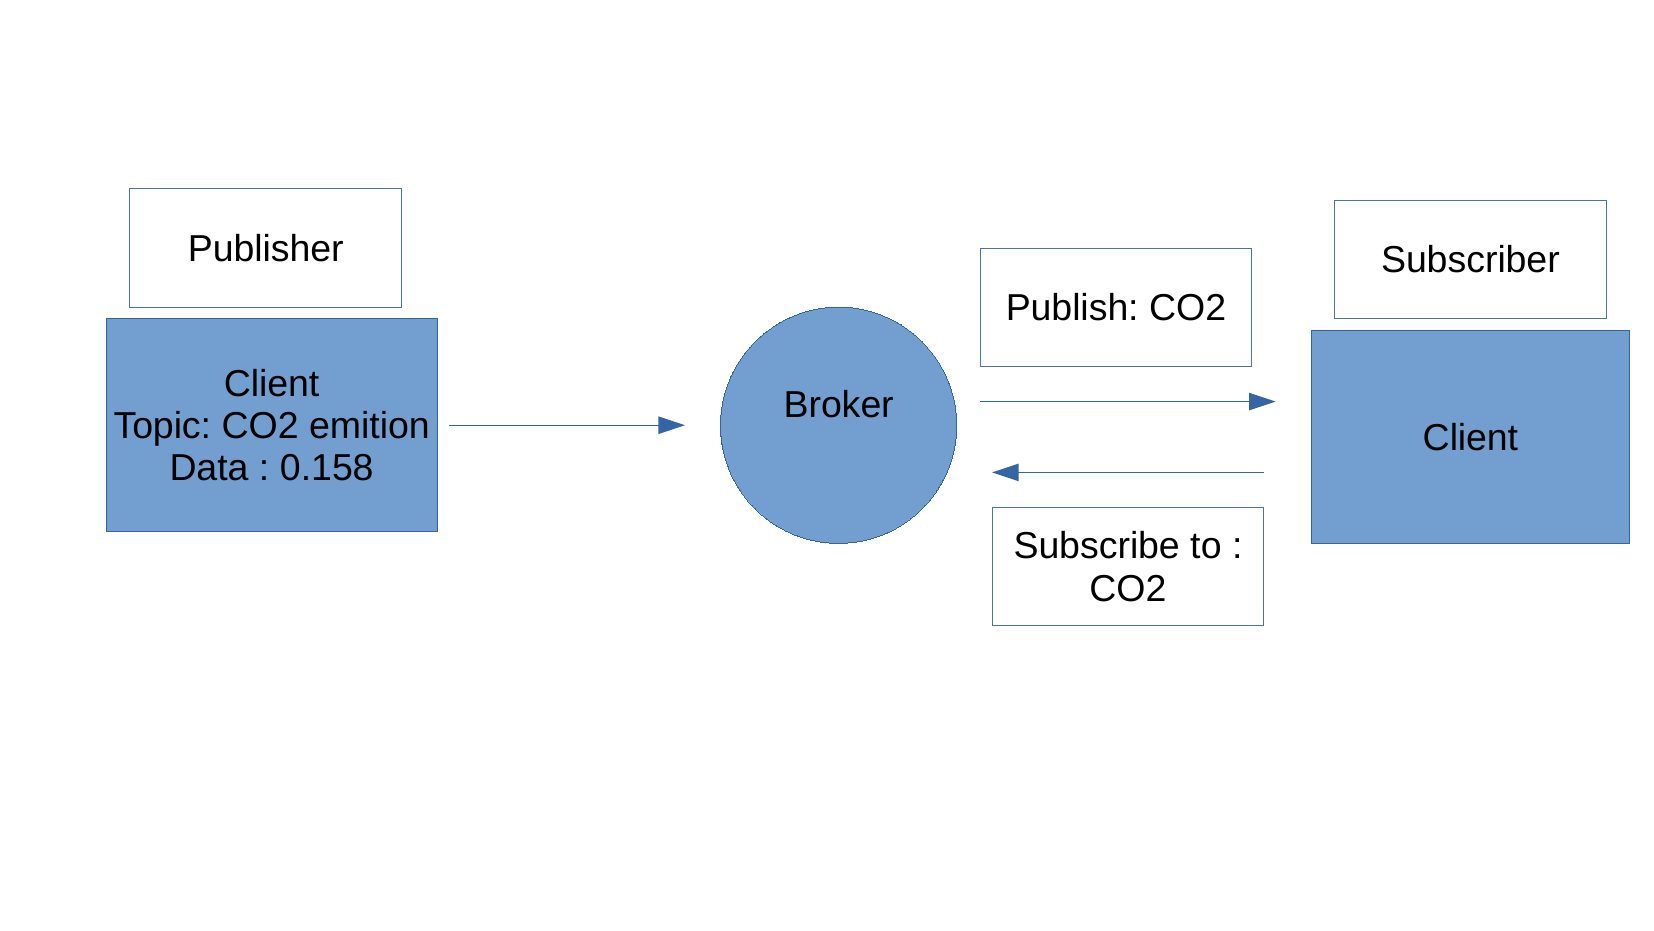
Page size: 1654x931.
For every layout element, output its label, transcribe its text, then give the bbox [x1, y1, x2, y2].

text_box Subscribe to : CO2 [992, 507, 1264, 626]
text_box Client [1311, 330, 1630, 544]
text_box Publisher [129, 188, 402, 308]
text_box Client Topic: CO2 emition Data : 0.158 [106, 318, 438, 532]
text_box Broker [720, 307, 957, 544]
text_box Publish: CO2 [980, 248, 1252, 367]
text_box Subscriber [1334, 200, 1607, 319]
